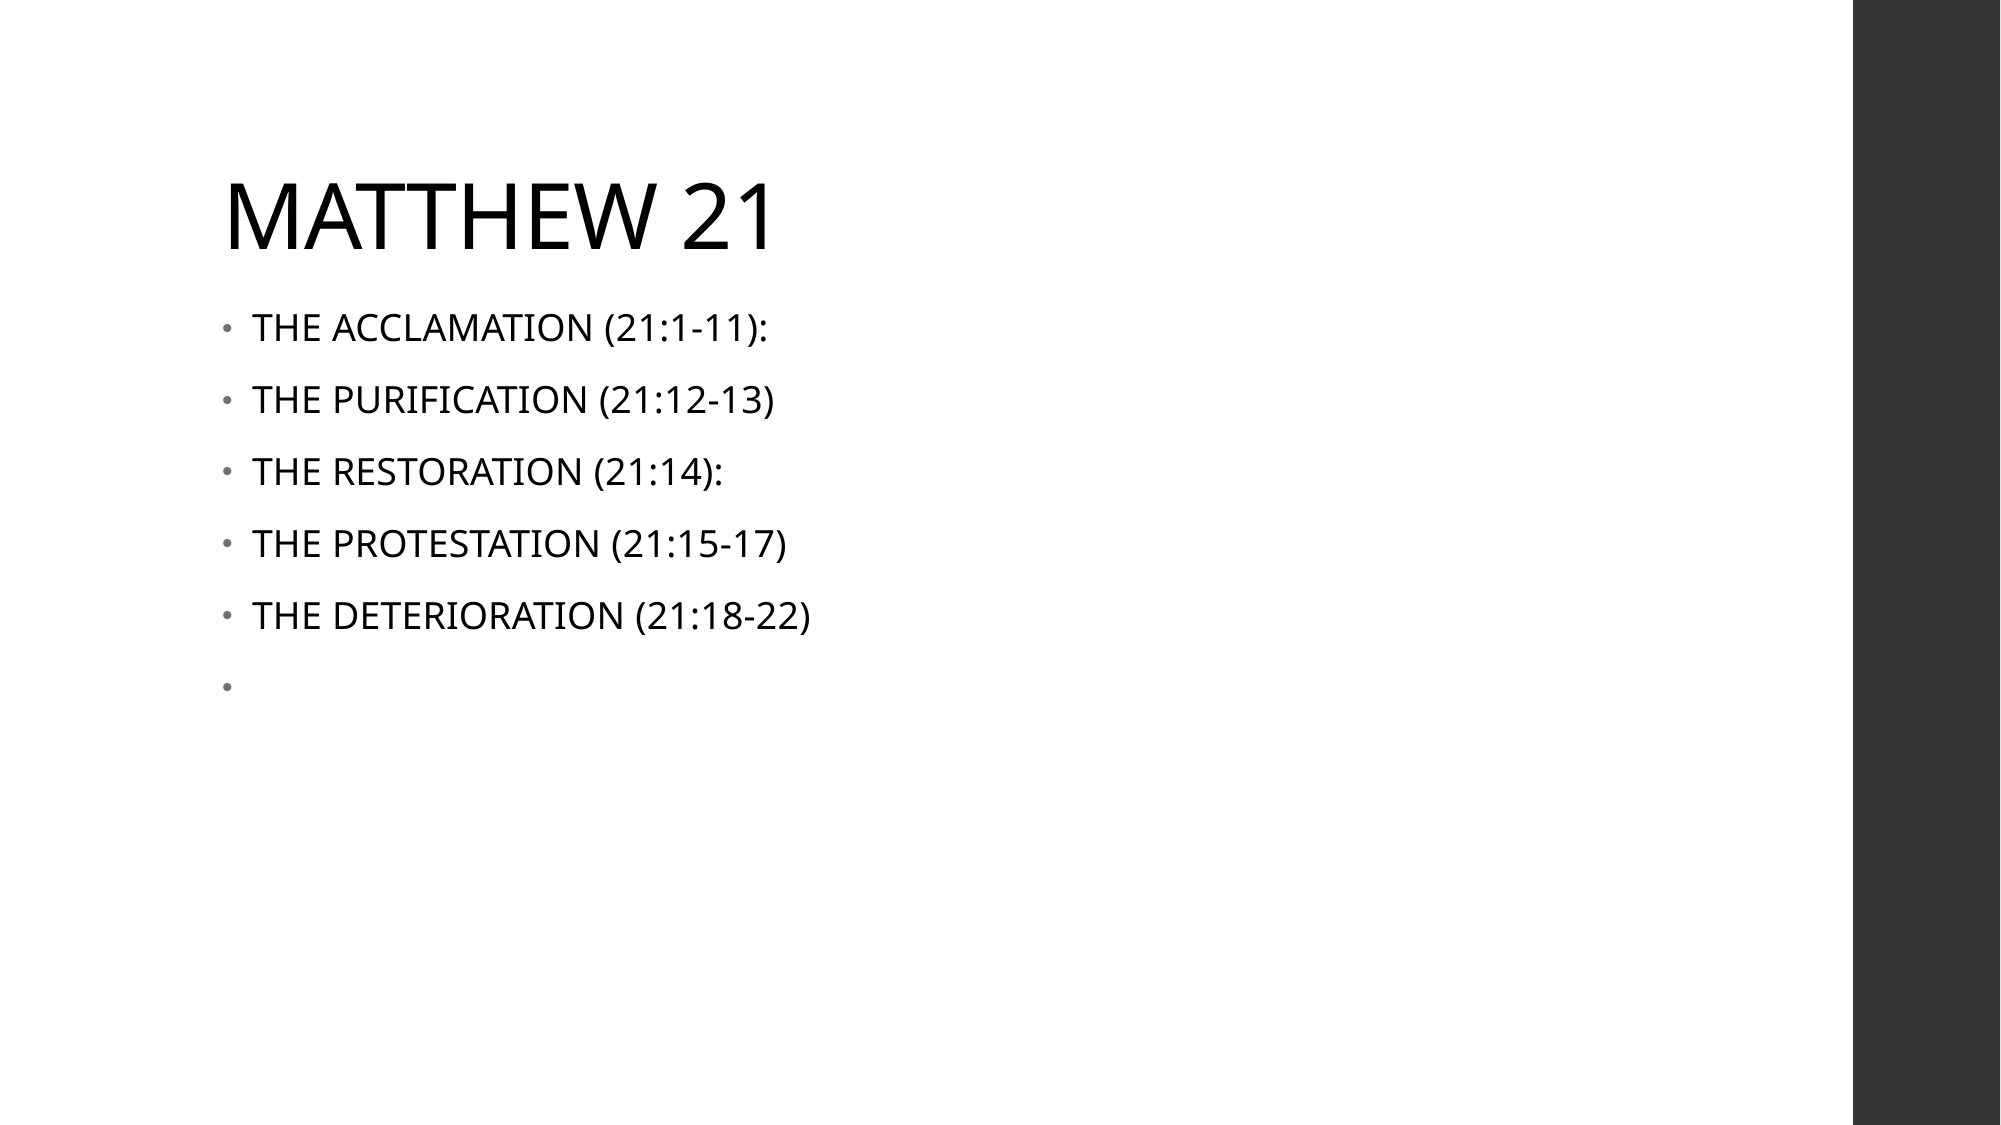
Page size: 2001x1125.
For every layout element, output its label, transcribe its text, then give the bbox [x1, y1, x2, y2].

list THE ACCLAMATION (21:1-11): THE PURIFICATION (21:12-13) THE RESTORATION (21:14): THE PROTESTATION (21:15-17) THE DETERIORATION (21:18-22) [206, 299, 1617, 1014]
title MATTHEW 21 [206, 60, 1797, 278]
